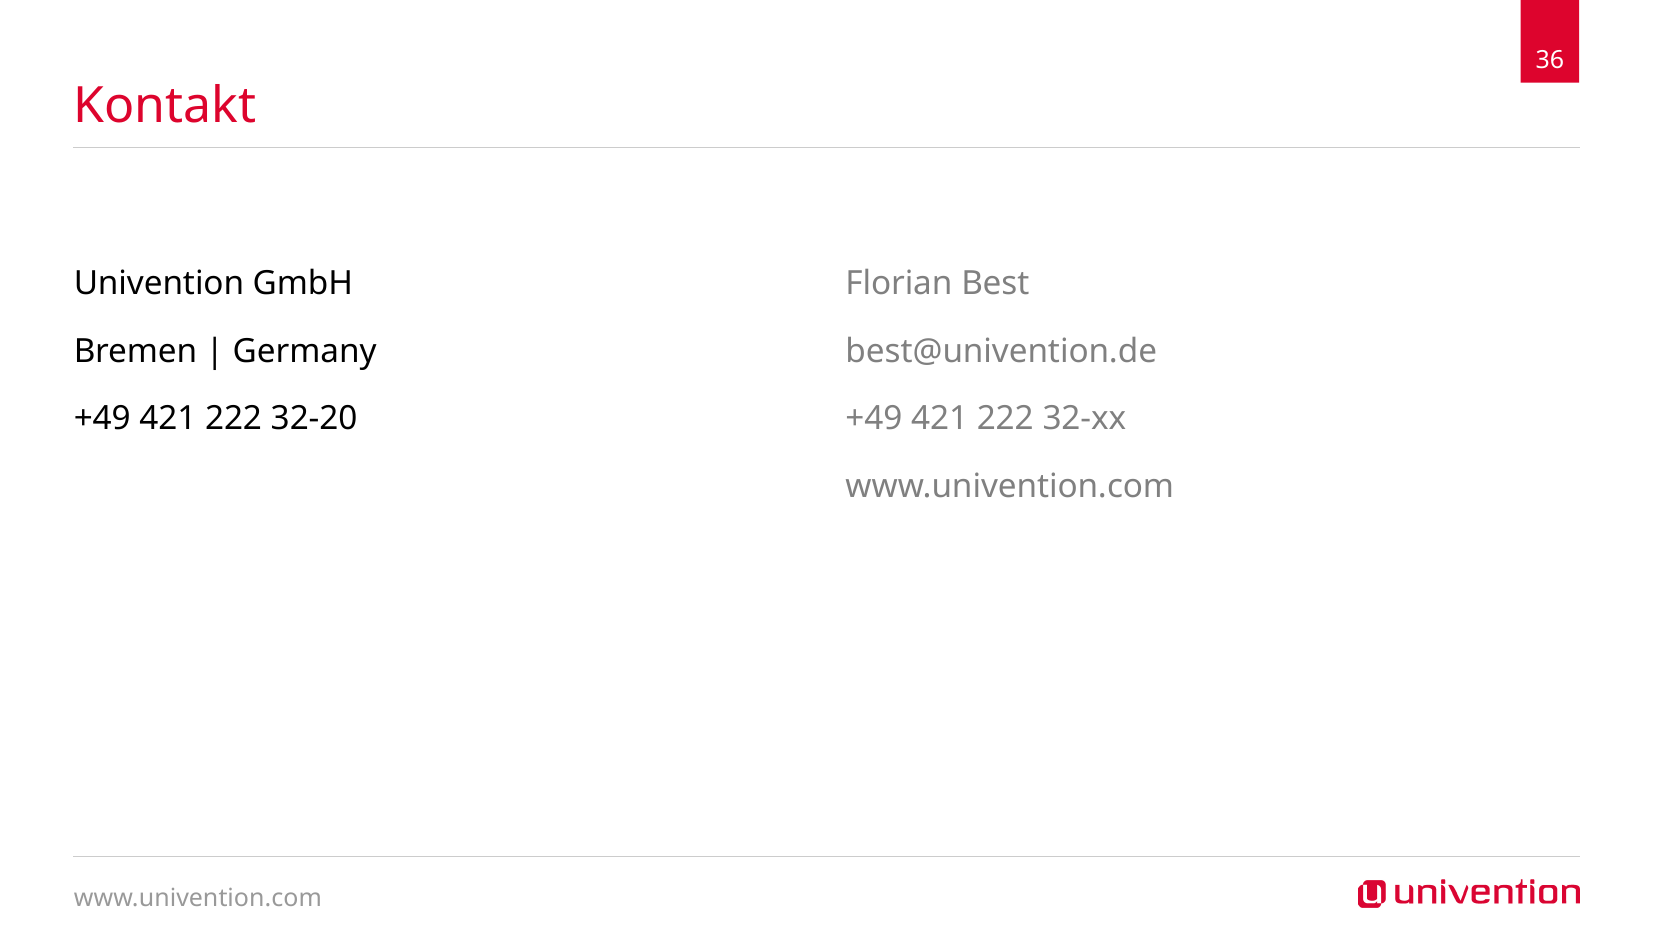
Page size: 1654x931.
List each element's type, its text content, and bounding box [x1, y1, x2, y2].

list Univention GmbH Bremen | Germany +49 421 222 32-20 [73, 236, 809, 518]
list Florian Best best@univention.de +49 421 222 32-xx www.univention.com [845, 236, 1581, 827]
picture [1358, 879, 1580, 908]
title Kontakt [73, 59, 1580, 148]
